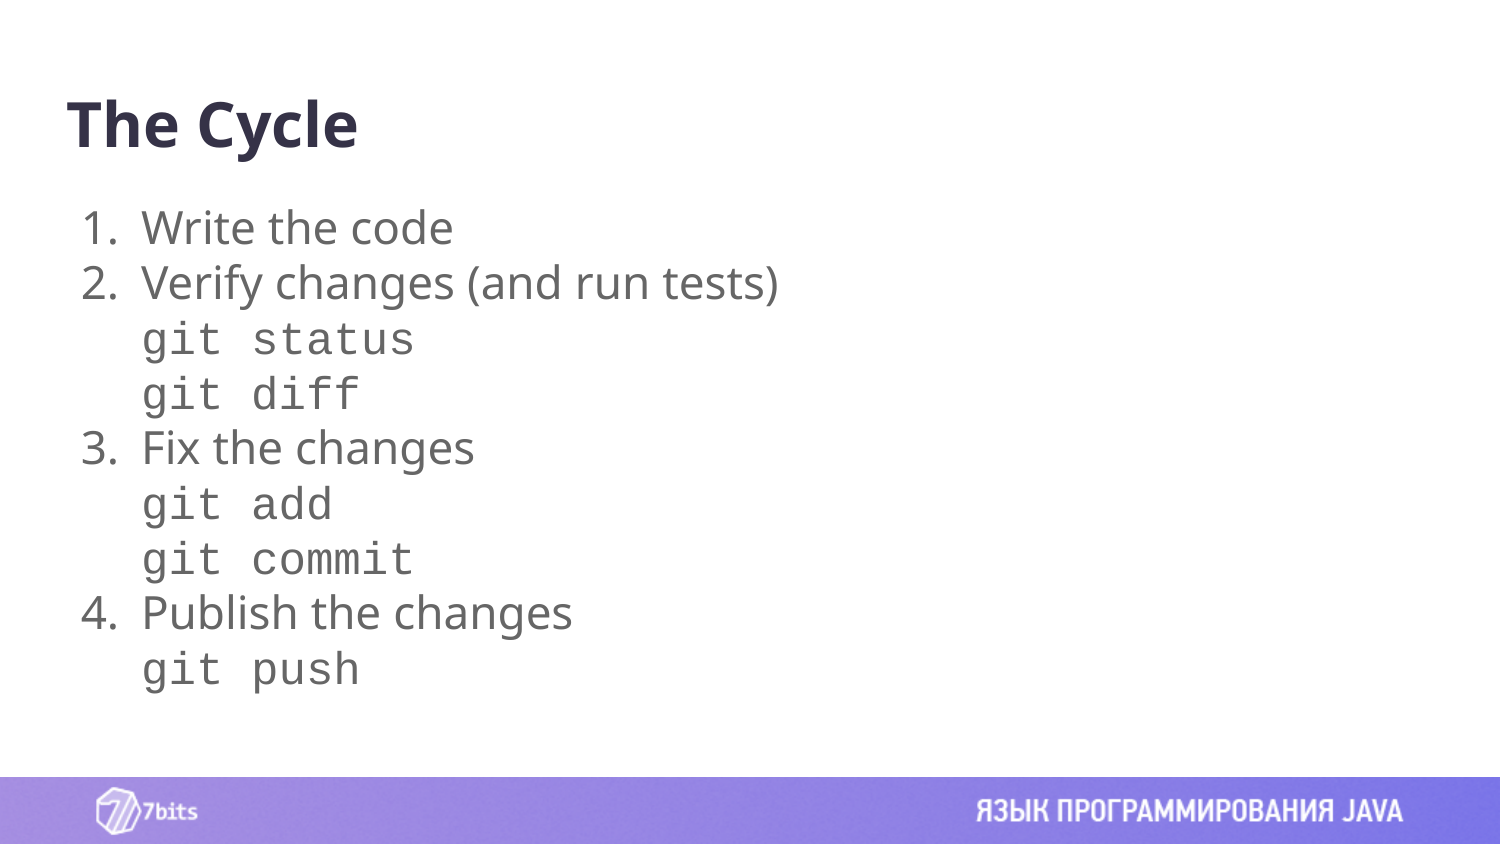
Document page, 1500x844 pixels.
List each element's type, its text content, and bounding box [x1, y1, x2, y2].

list Write the code Verify changes (and run tests) git status git diff Fix the changes git add git commit Publish the changes git push [51, 184, 1449, 745]
title The Cycle [51, 69, 1449, 164]
picture [0, 777, 1500, 844]
